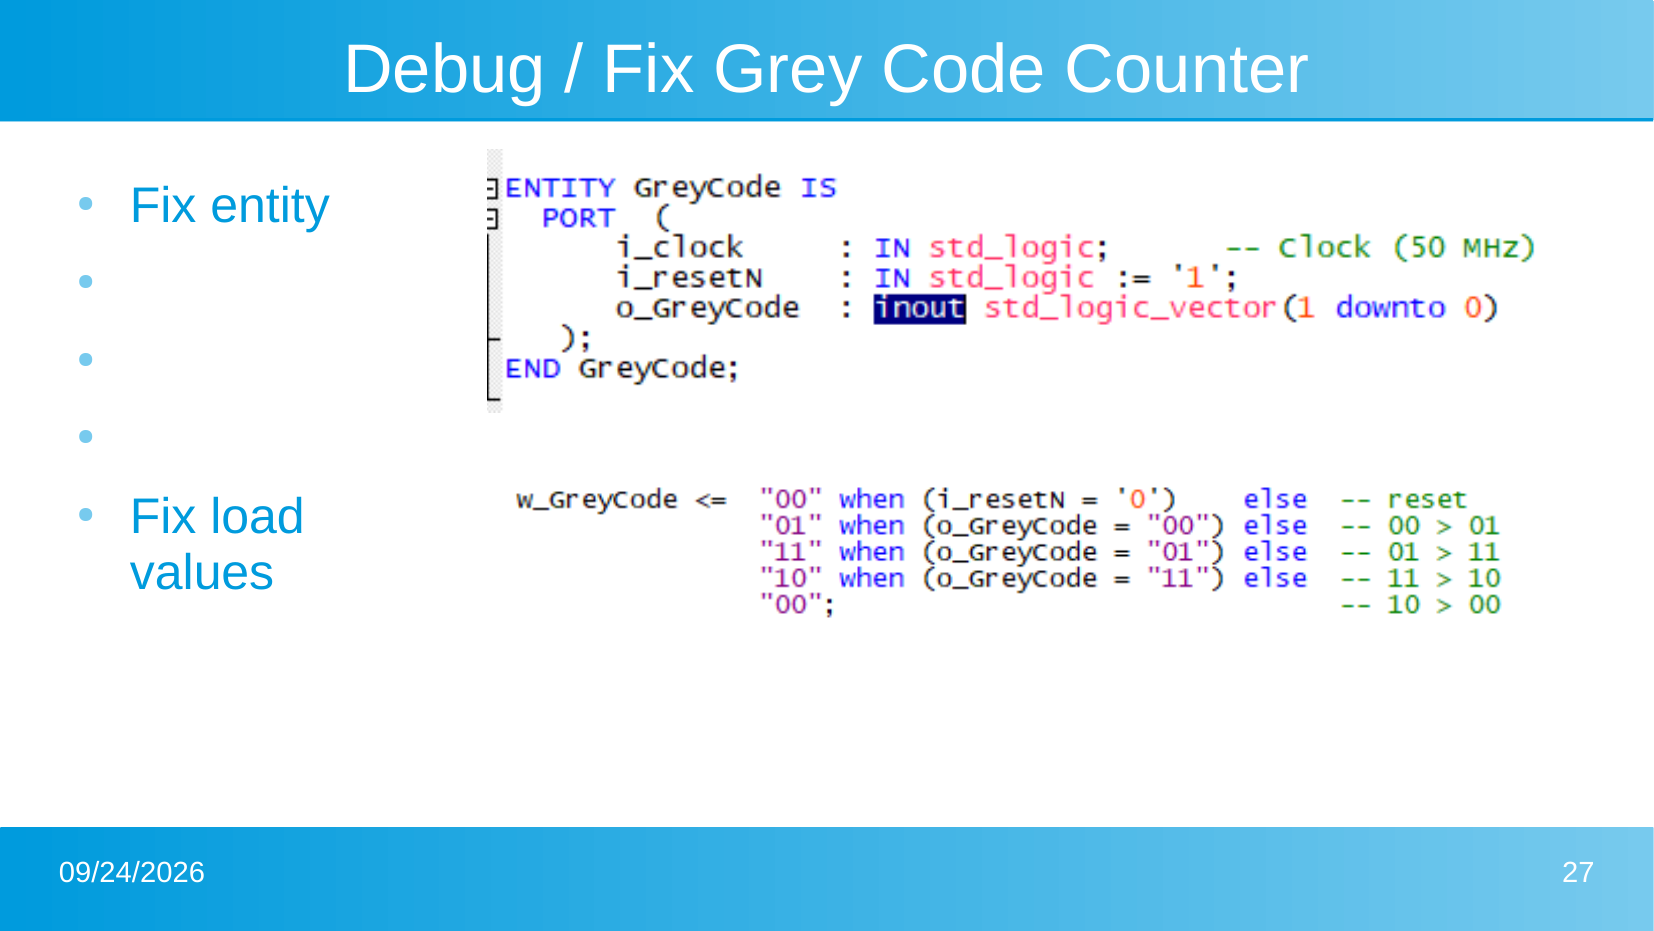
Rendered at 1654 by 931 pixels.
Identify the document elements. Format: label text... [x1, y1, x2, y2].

list Fix entity Fix load values [59, 177, 451, 768]
picture [487, 149, 1578, 413]
picture [487, 470, 1548, 638]
title Debug / Fix Grey Code Counter [59, 29, 1595, 108]
